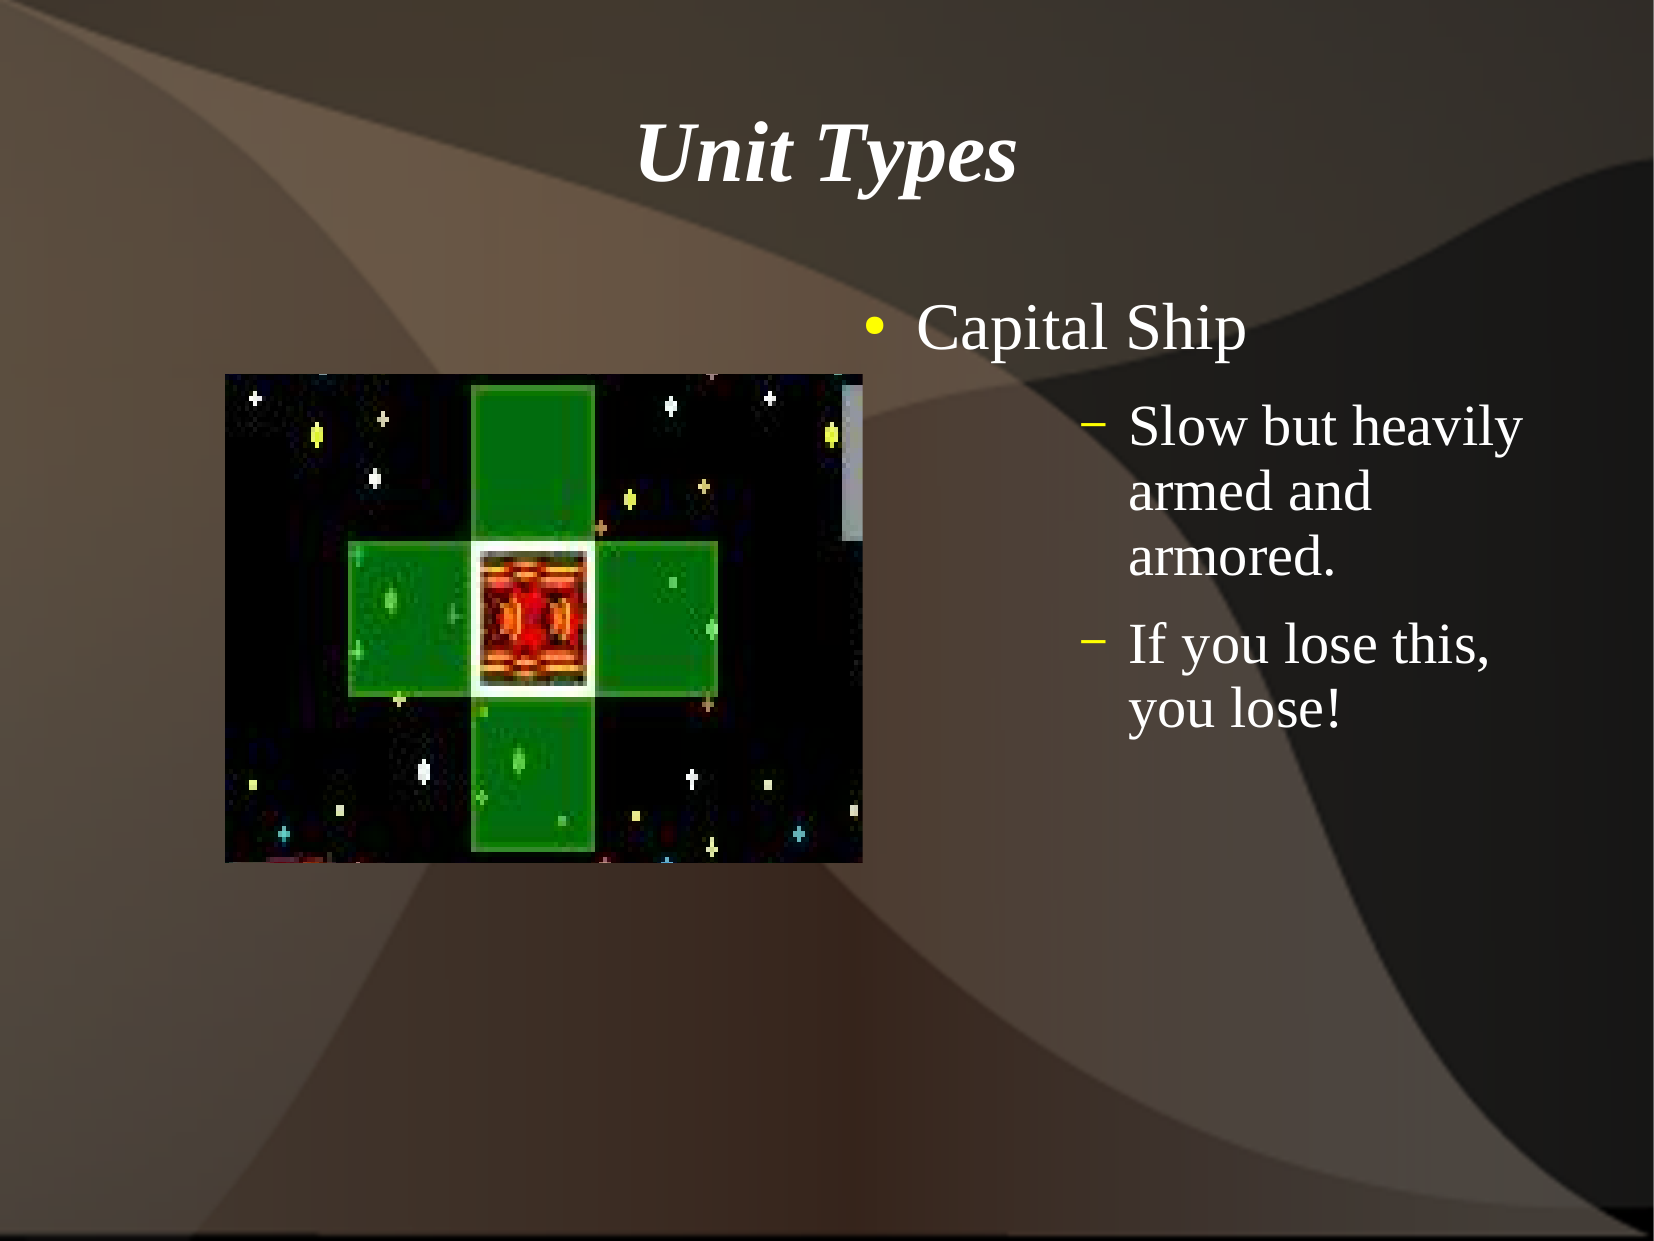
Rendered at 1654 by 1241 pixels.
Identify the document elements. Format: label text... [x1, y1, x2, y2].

title Unit Types [82, 49, 1571, 257]
list Capital Ship Slow but heavily armed and armored. If you lose this, you lose! [845, 290, 1572, 1109]
picture [0, 0, 1654, 1241]
